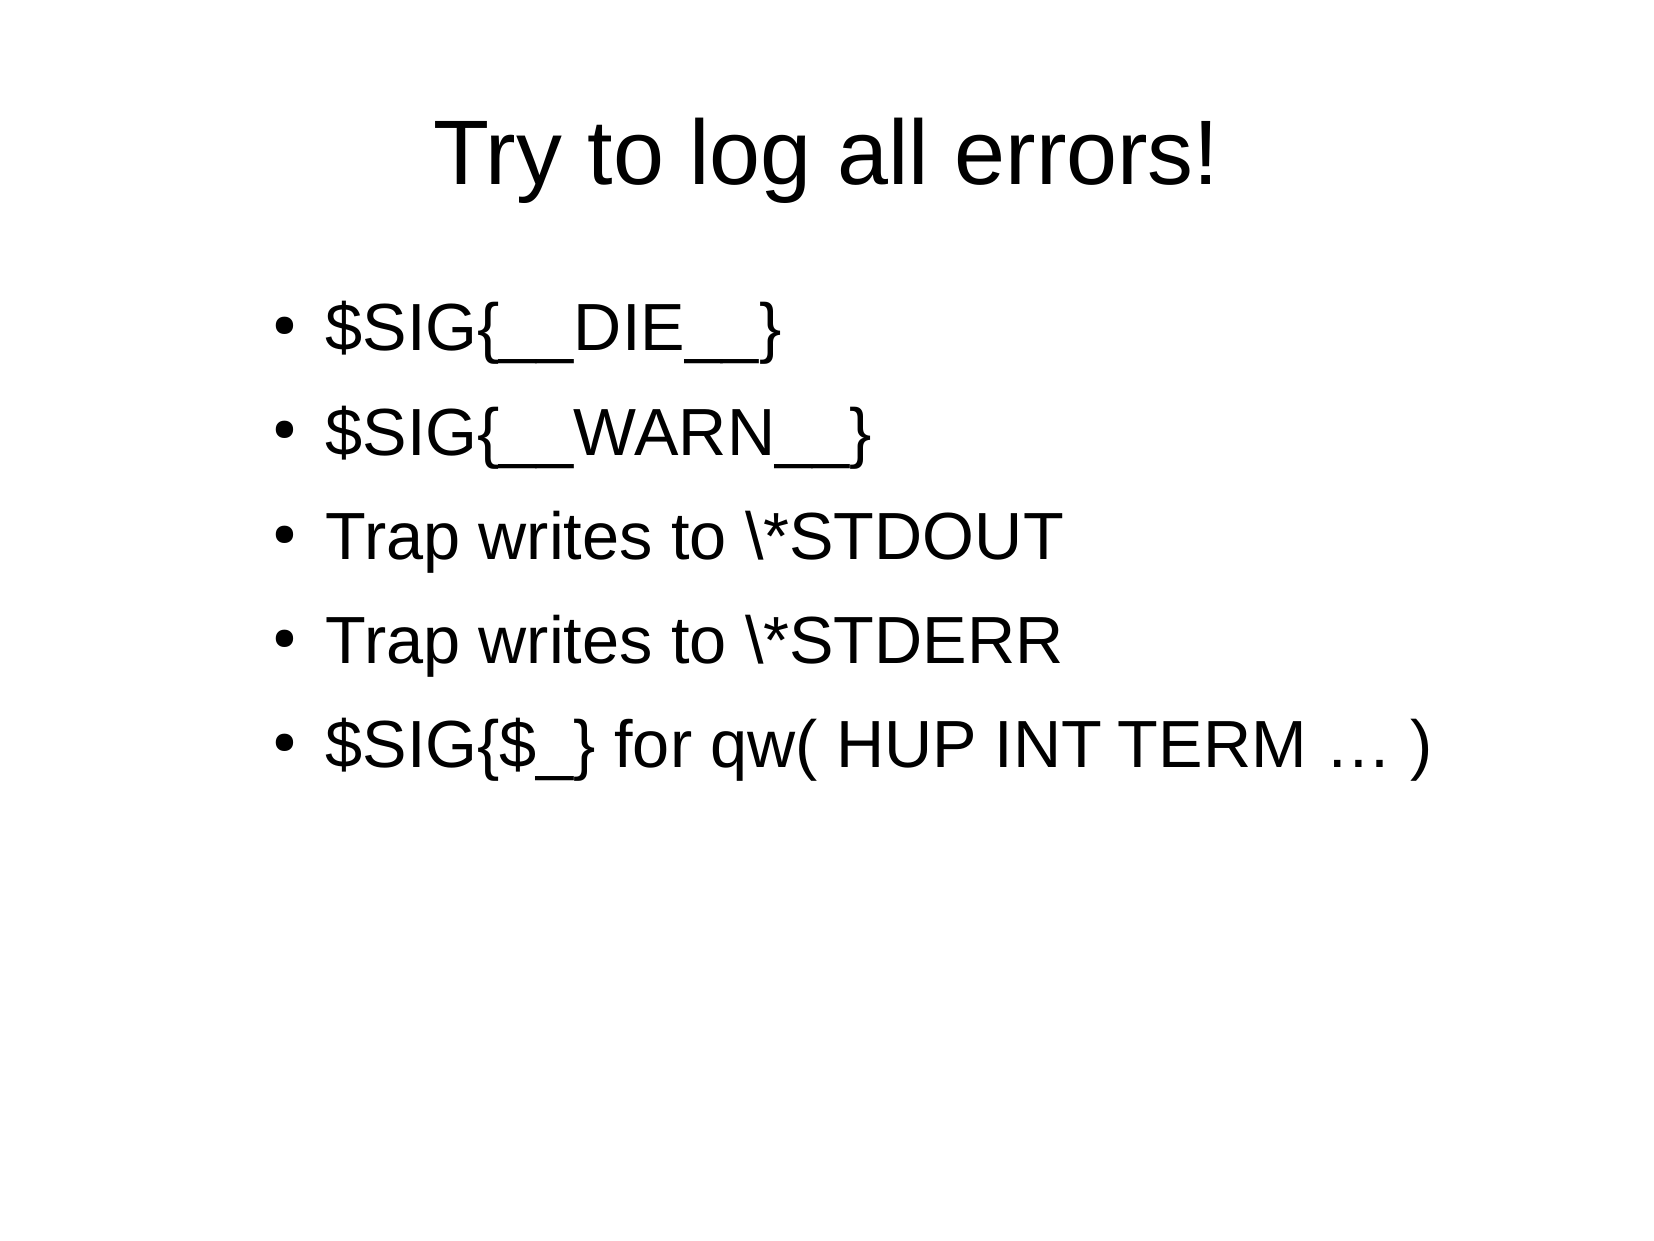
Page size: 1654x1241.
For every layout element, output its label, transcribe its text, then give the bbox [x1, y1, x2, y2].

list $SIG{__DIE__} $SIG{__WARN__} Trap writes to \*STDOUT Trap writes to \*STDERR $SIG{$_} for qw( HUP INT TERM … ) [255, 290, 1571, 1010]
title Try to log all errors! [82, 49, 1571, 257]
